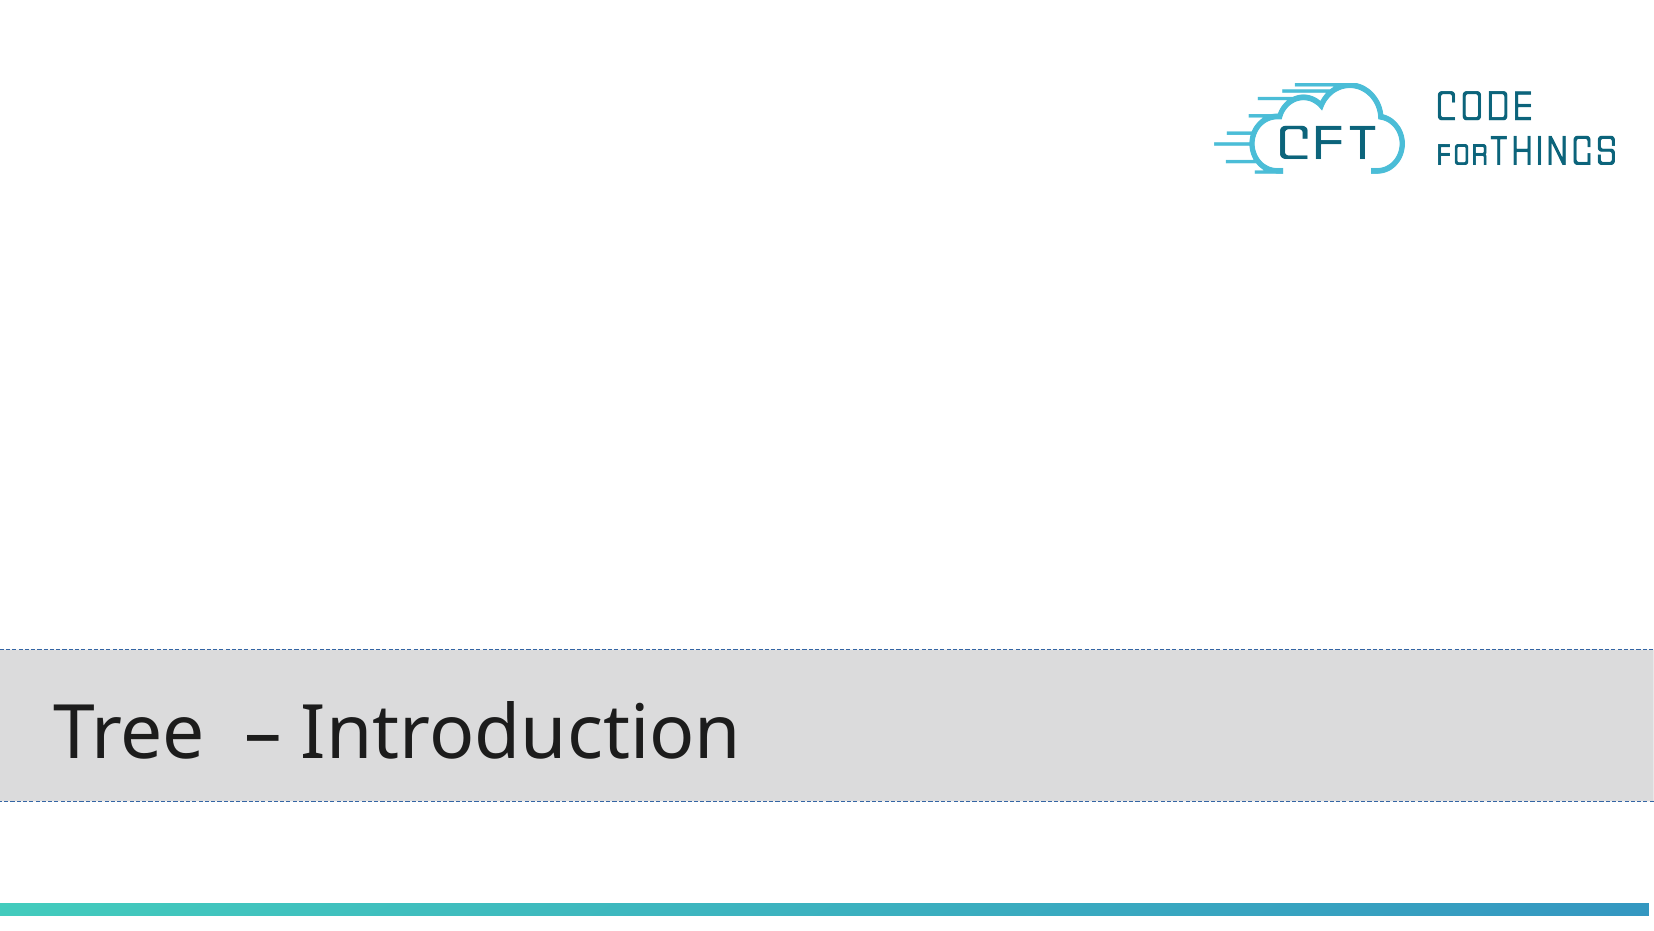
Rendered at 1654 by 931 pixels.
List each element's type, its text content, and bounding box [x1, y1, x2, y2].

title Tree – Introduction [53, 651, 1542, 807]
picture [1214, 83, 1615, 174]
